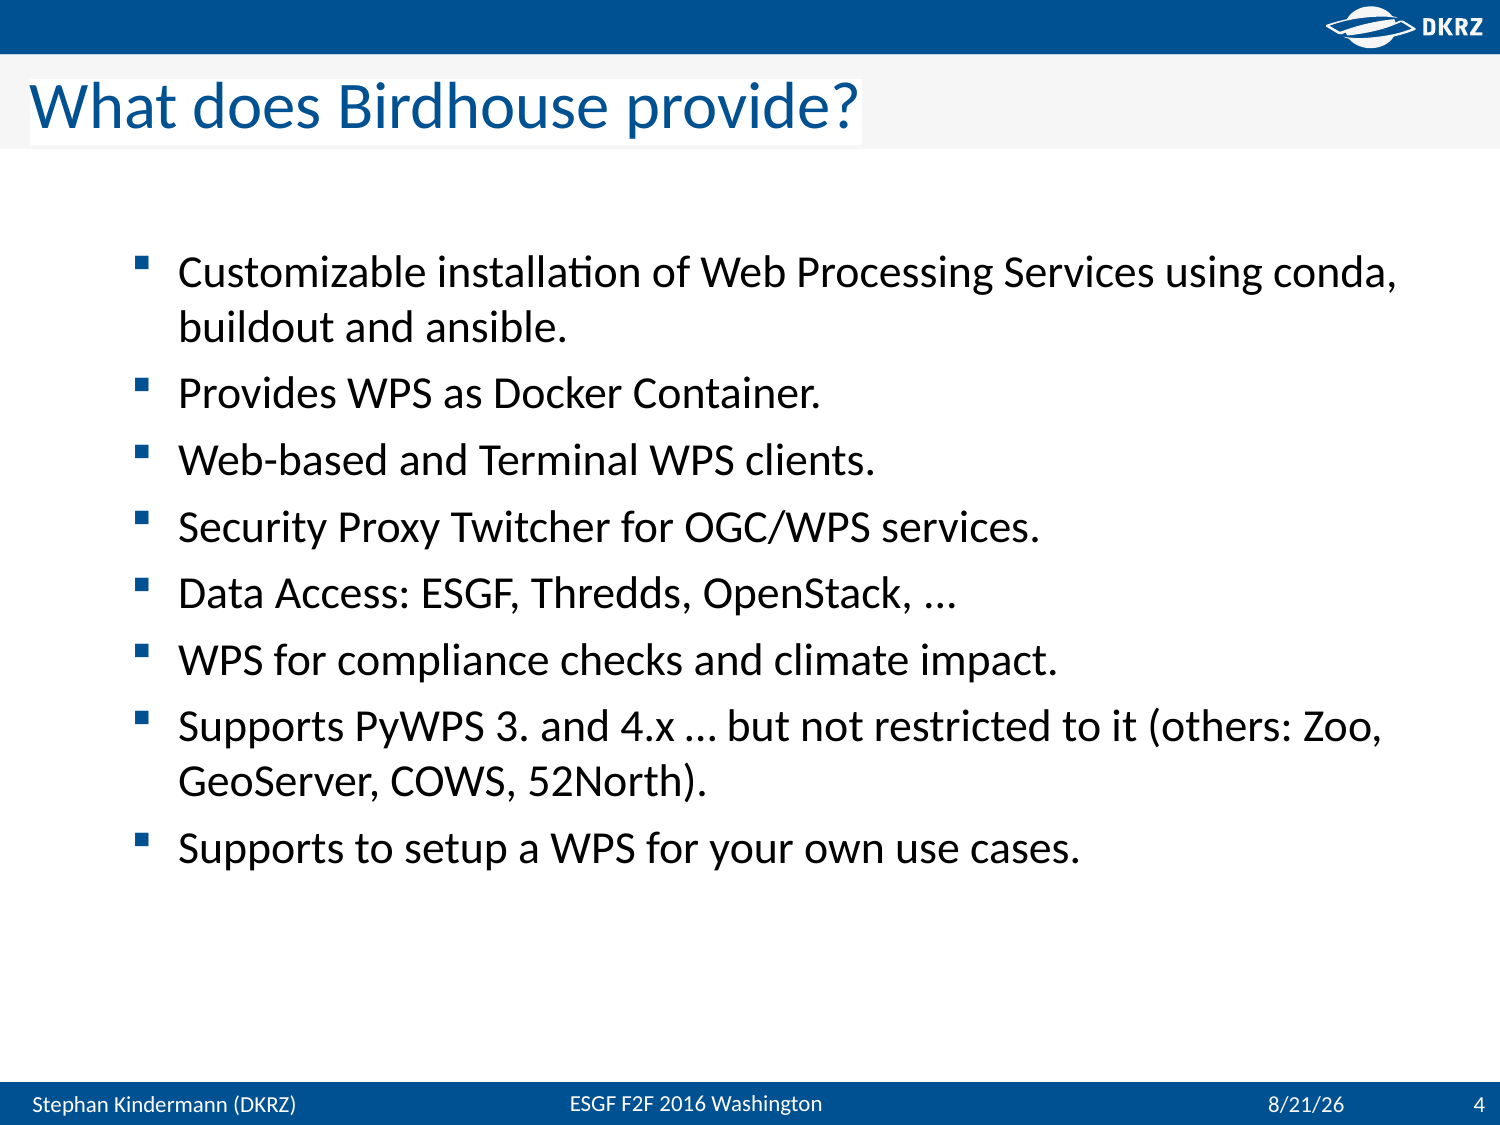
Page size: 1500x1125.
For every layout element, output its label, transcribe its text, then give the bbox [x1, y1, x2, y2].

slide_number 12/1/16 [1187, 1082, 1360, 1125]
title What does Birdhouse provide? [0, 54, 1500, 149]
slide_number <number> [1376, 1082, 1500, 1125]
list Customizable installation of Web Processing Services using conda, buildout and ansible. Provides WPS as Docker Container. Web-based and Terminal WPS clients. Security Proxy Twitcher for OGC/WPS services. Data Access: ESGF, Thredds, OpenStack, ... WPS for compliance checks and climate impact. Supports PyWPS 3. and 4.x … but not restricted to it (others: Zoo, GeoServer, COWS, 52North). Supports to setup a WPS for your own use cases. [41, 160, 1425, 1035]
